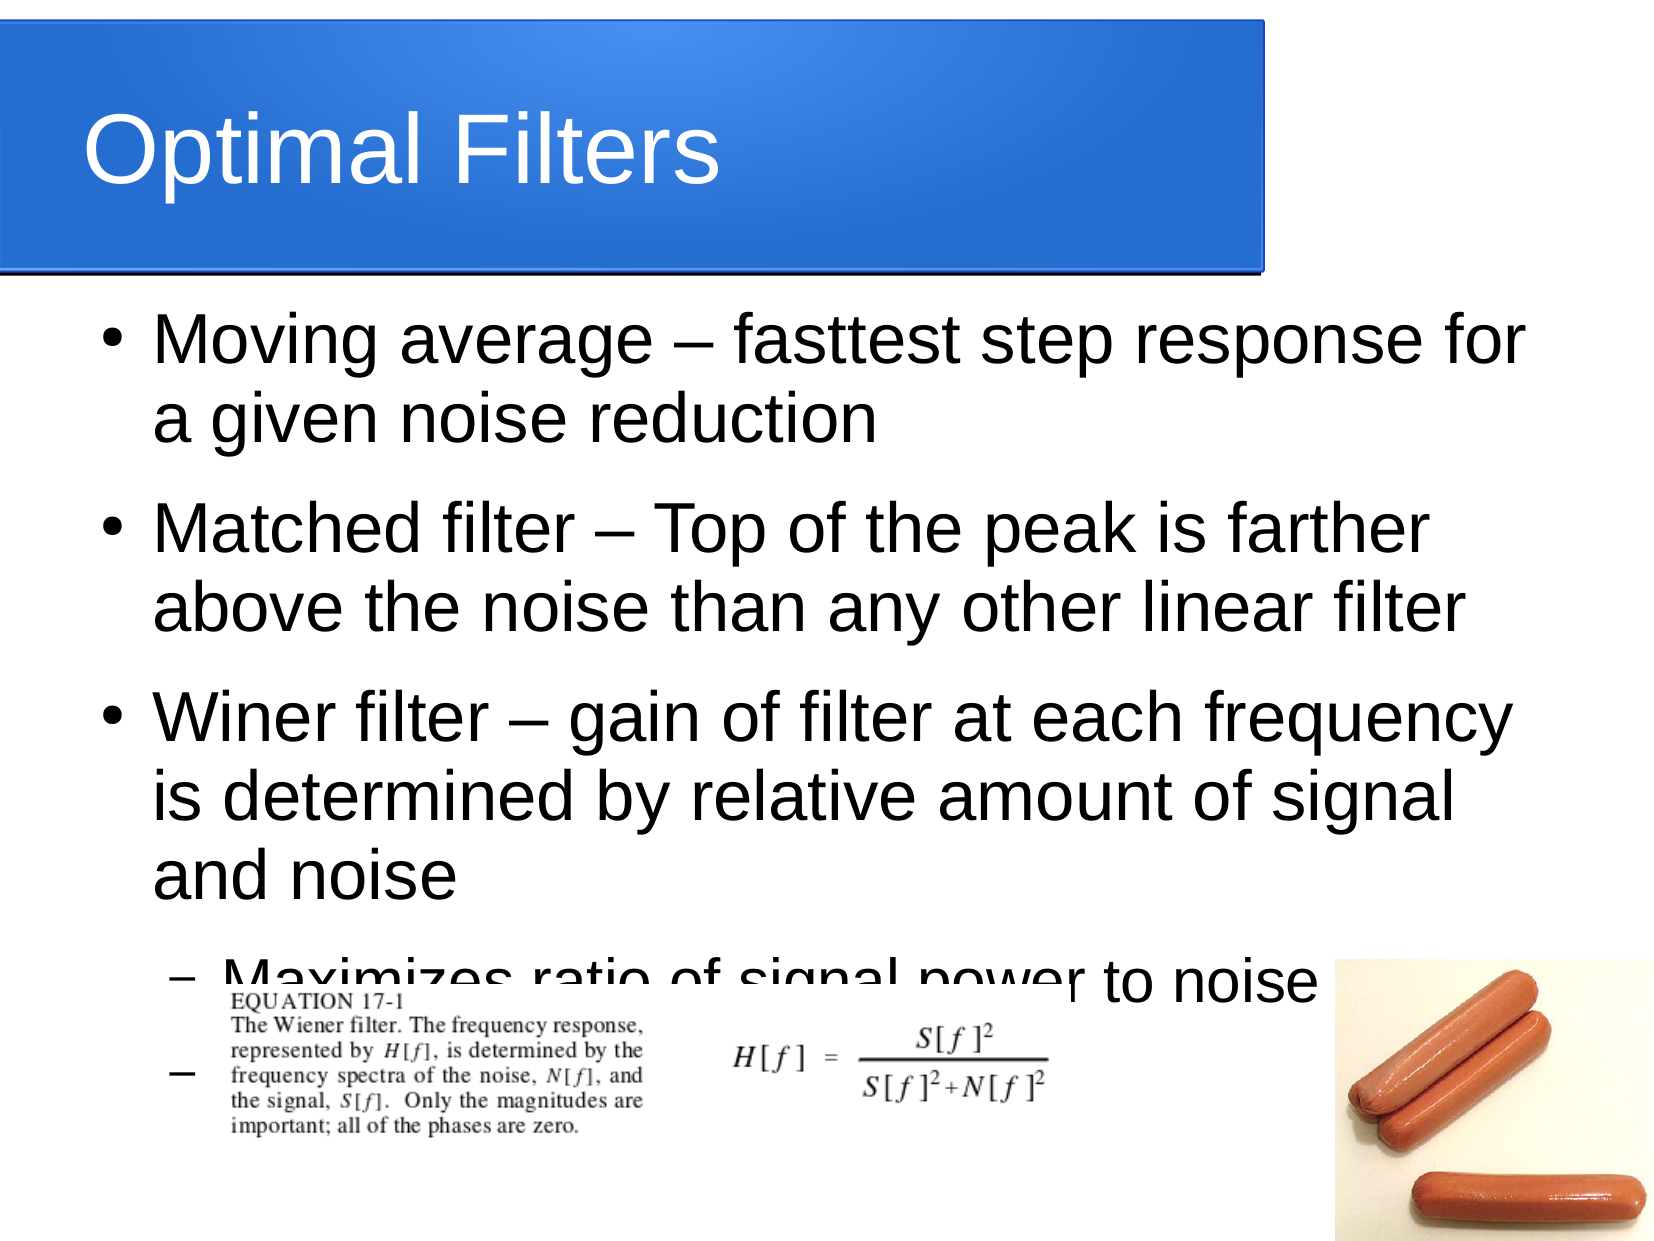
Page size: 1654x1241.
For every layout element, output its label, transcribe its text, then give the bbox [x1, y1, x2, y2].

title Optimal Filters [82, 47, 1235, 252]
picture [225, 984, 1071, 1156]
picture [1335, 959, 1654, 1241]
list Moving average – fasttest step response for a given noise reduction Matched filter – Top of the peak is farther above the noise than any other linear filter Winer filter – gain of filter at each frequency is determined by relative amount of signal and noise Maximizes ratio of signal power to noise power [82, 299, 1571, 1019]
